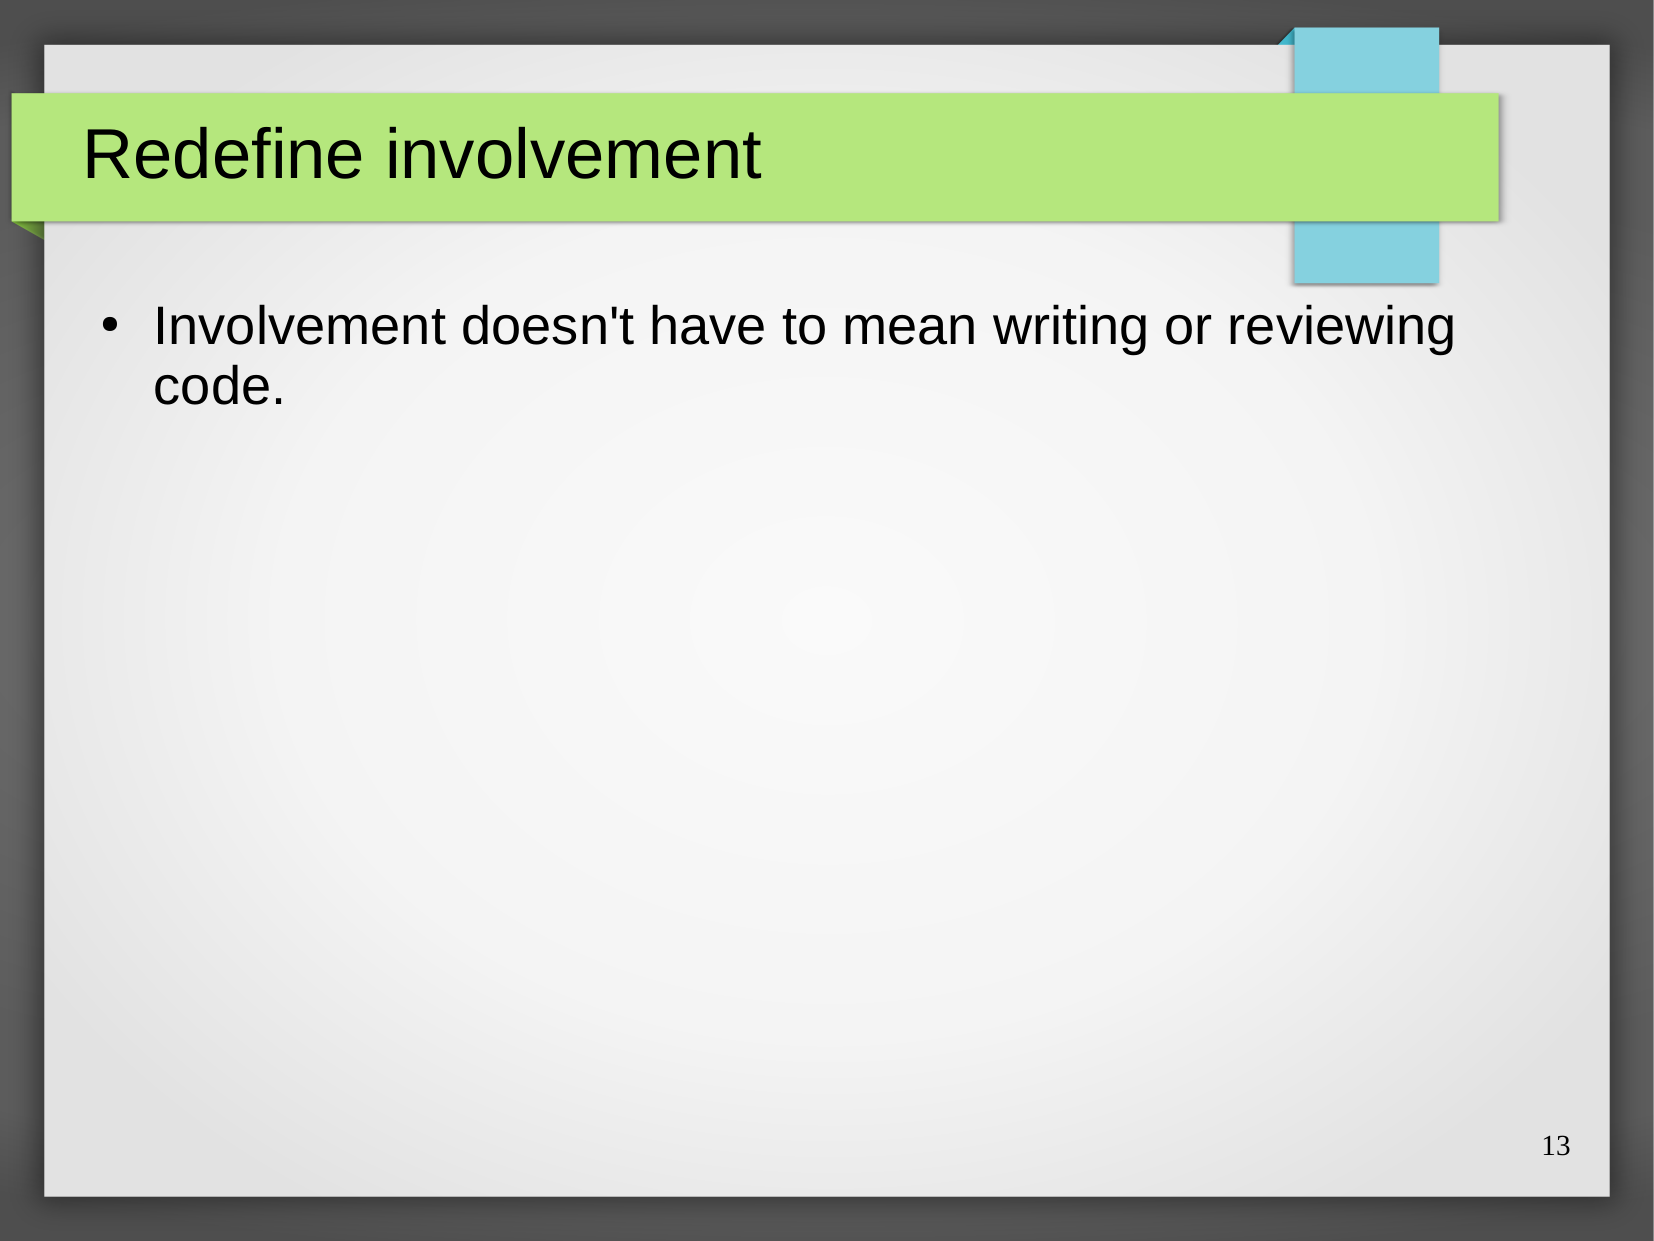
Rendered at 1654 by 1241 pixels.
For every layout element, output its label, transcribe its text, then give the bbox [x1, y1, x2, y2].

list Involvement doesn't have to mean writing or reviewing code. [82, 295, 1571, 1015]
picture [0, 0, 1654, 1241]
title Redefine involvement [82, 94, 1264, 213]
